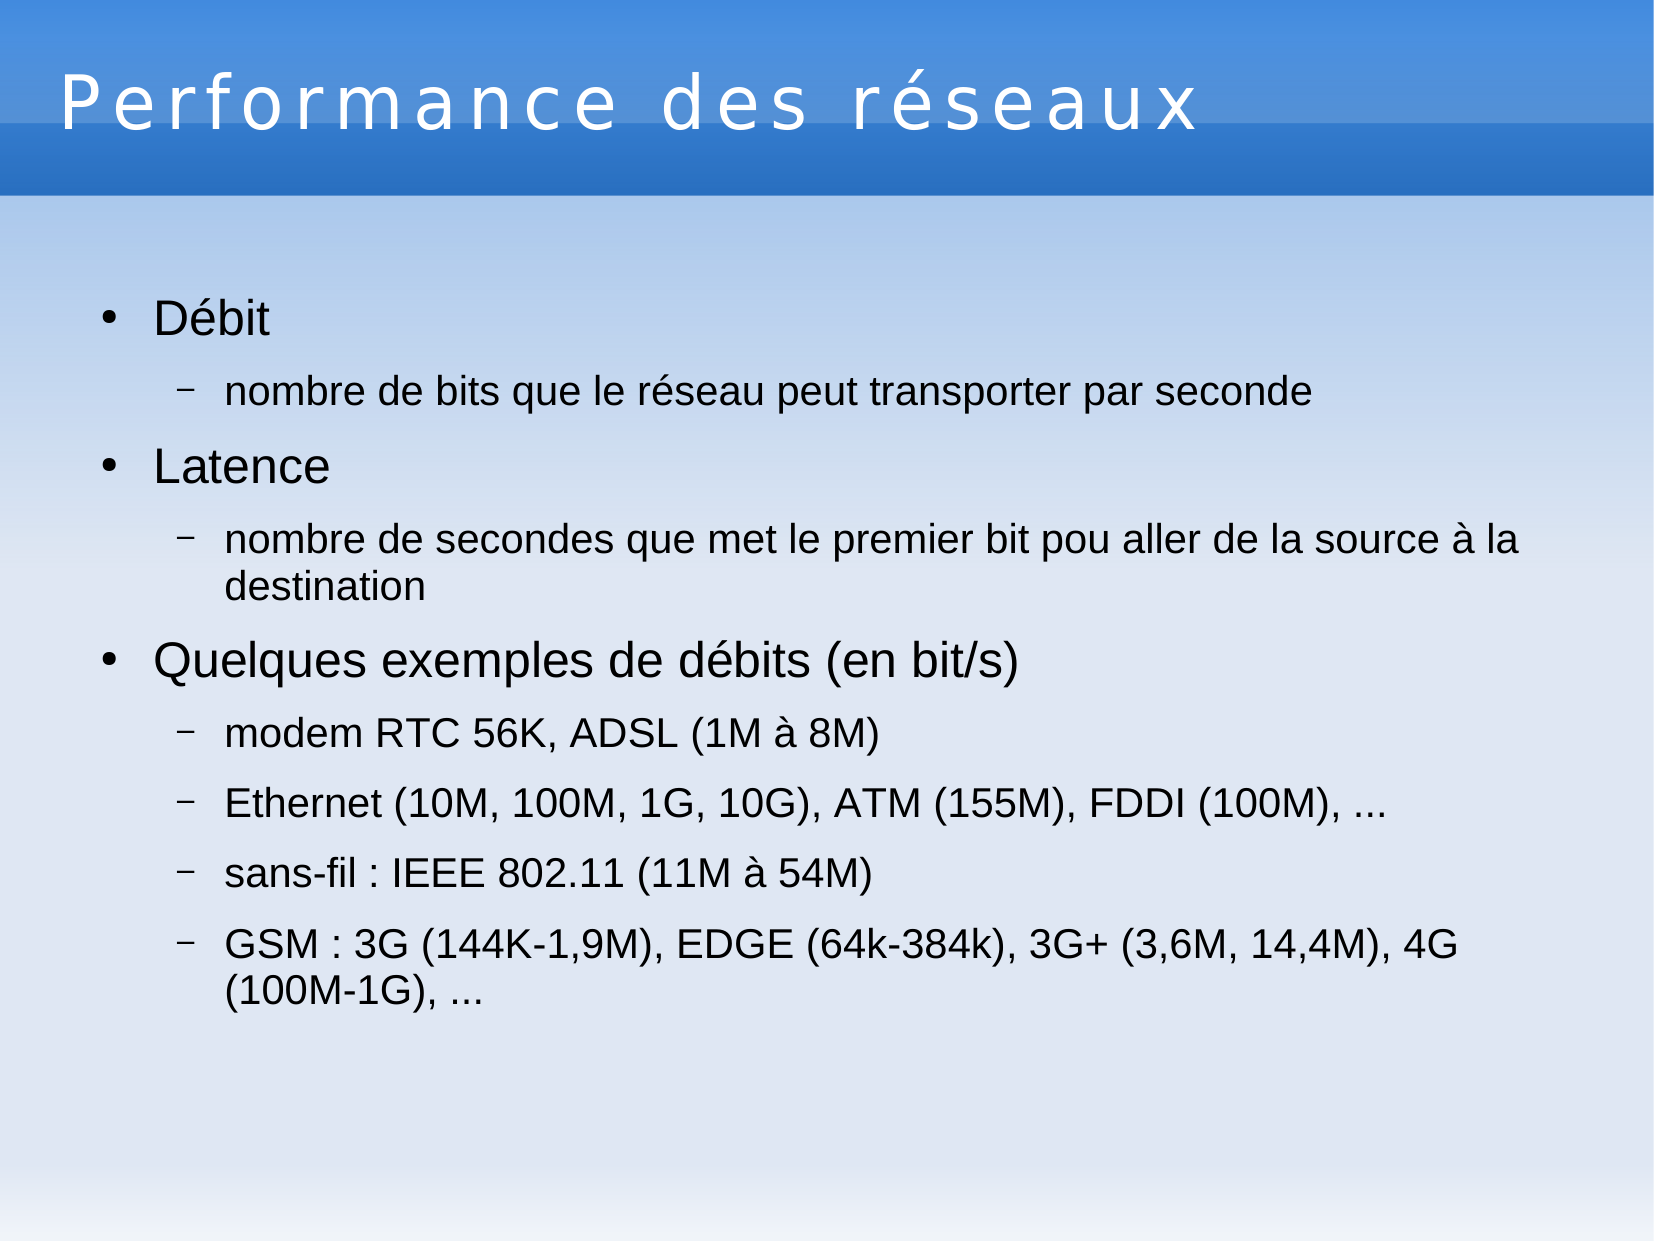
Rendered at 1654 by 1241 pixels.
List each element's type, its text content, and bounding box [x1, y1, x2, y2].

picture [0, 0, 1654, 1241]
title Performance des réseaux [59, 29, 1270, 178]
list Débit nombre de bits que le réseau peut transporter par seconde Latence nombre de secondes que met le premier bit pou aller de la source à la destination Quelques exemples de débits (en bit/s) modem RTC 56K, ADSL (1M à 8M) Ethernet (10M, 100M, 1G, 10G), ATM (155M), FDDI (100M), ... sans-fil : IEEE 802.11 (11M à 54M) GSM : 3G (144K-1,9M), EDGE (64k-384k), 3G+ (3,6M, 14,4M), 4G (100M-1G), ... [82, 290, 1571, 1094]
